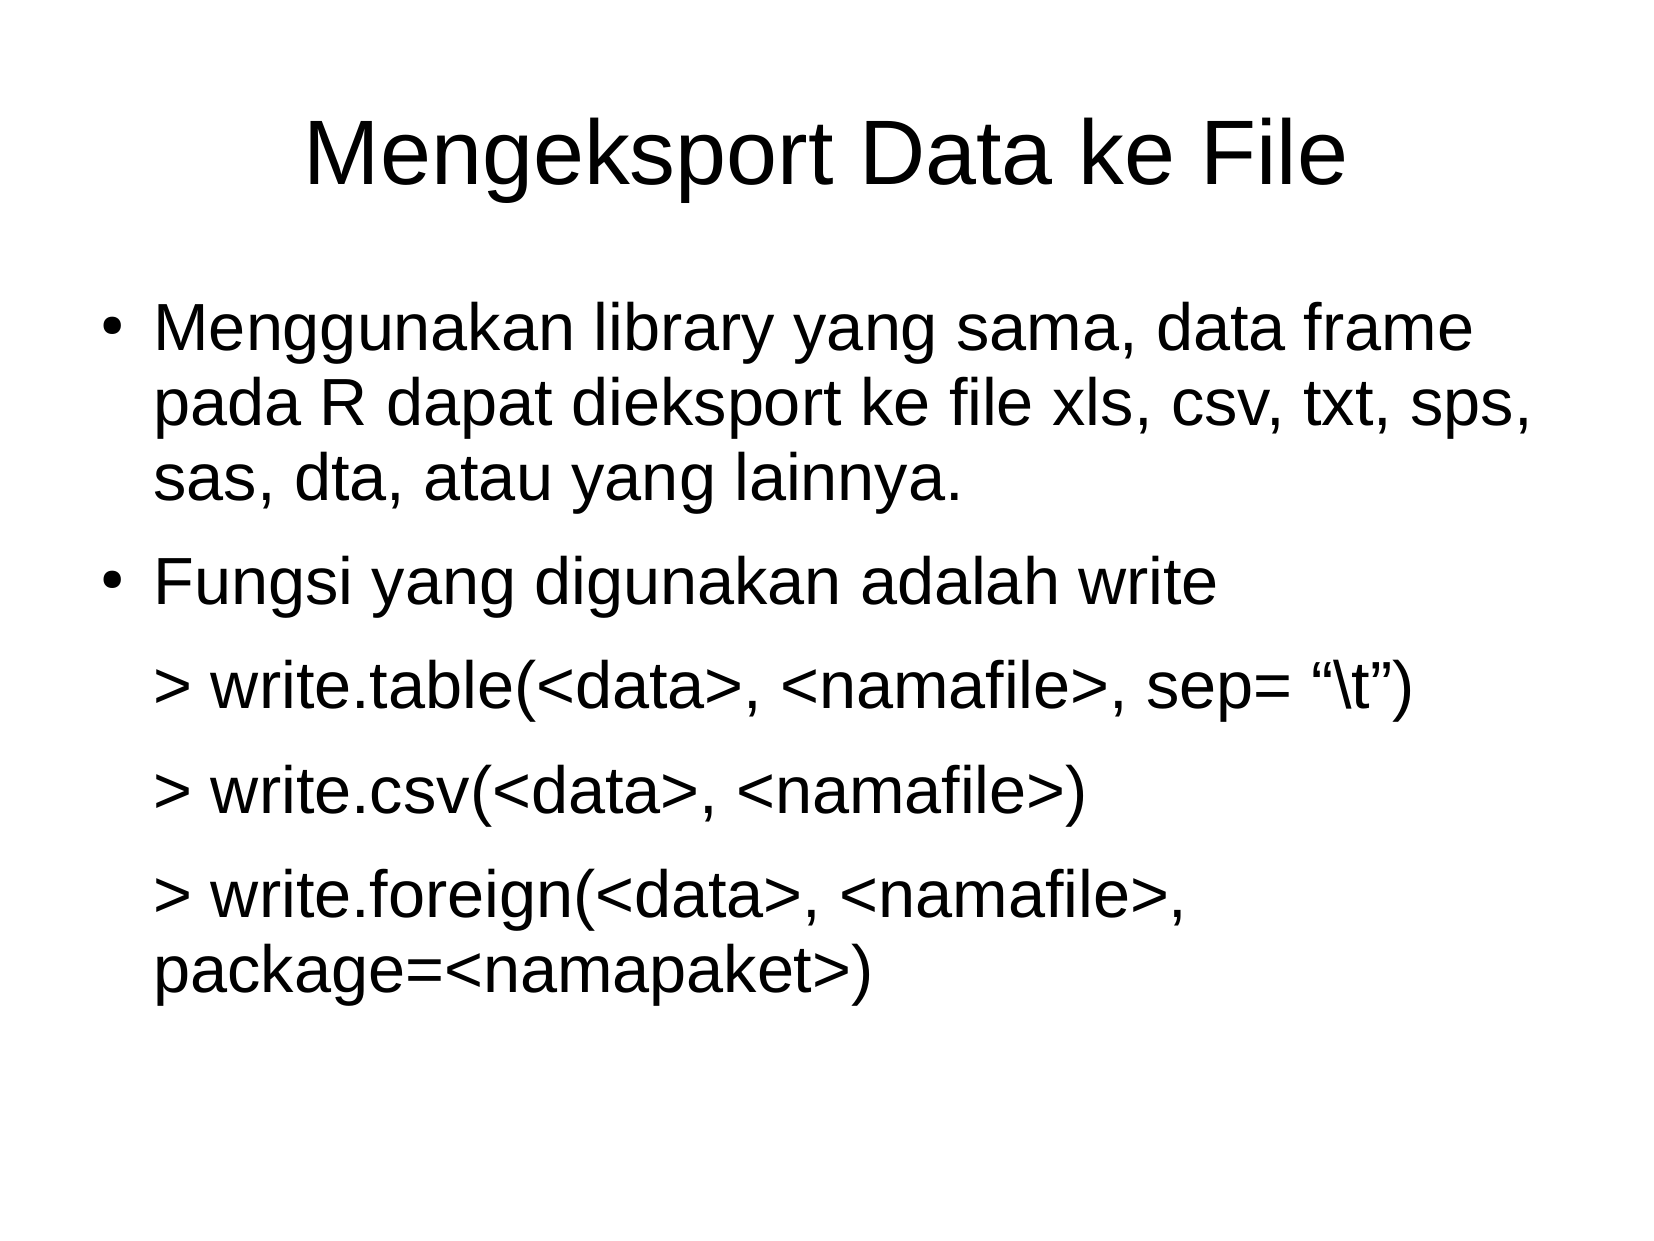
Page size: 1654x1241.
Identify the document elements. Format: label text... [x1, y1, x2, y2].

list Menggunakan library yang sama, data frame pada R dapat dieksport ke file xls, csv, txt, sps, sas, dta, atau yang lainnya. Fungsi yang digunakan adalah write > write.table(<data>, <namafile>, sep= “\t”) > write.csv(<data>, <namafile>) > write.foreign(<data>, <namafile>, package=<namapaket>) [82, 290, 1571, 1010]
title Mengeksport Data ke File [82, 49, 1571, 257]
